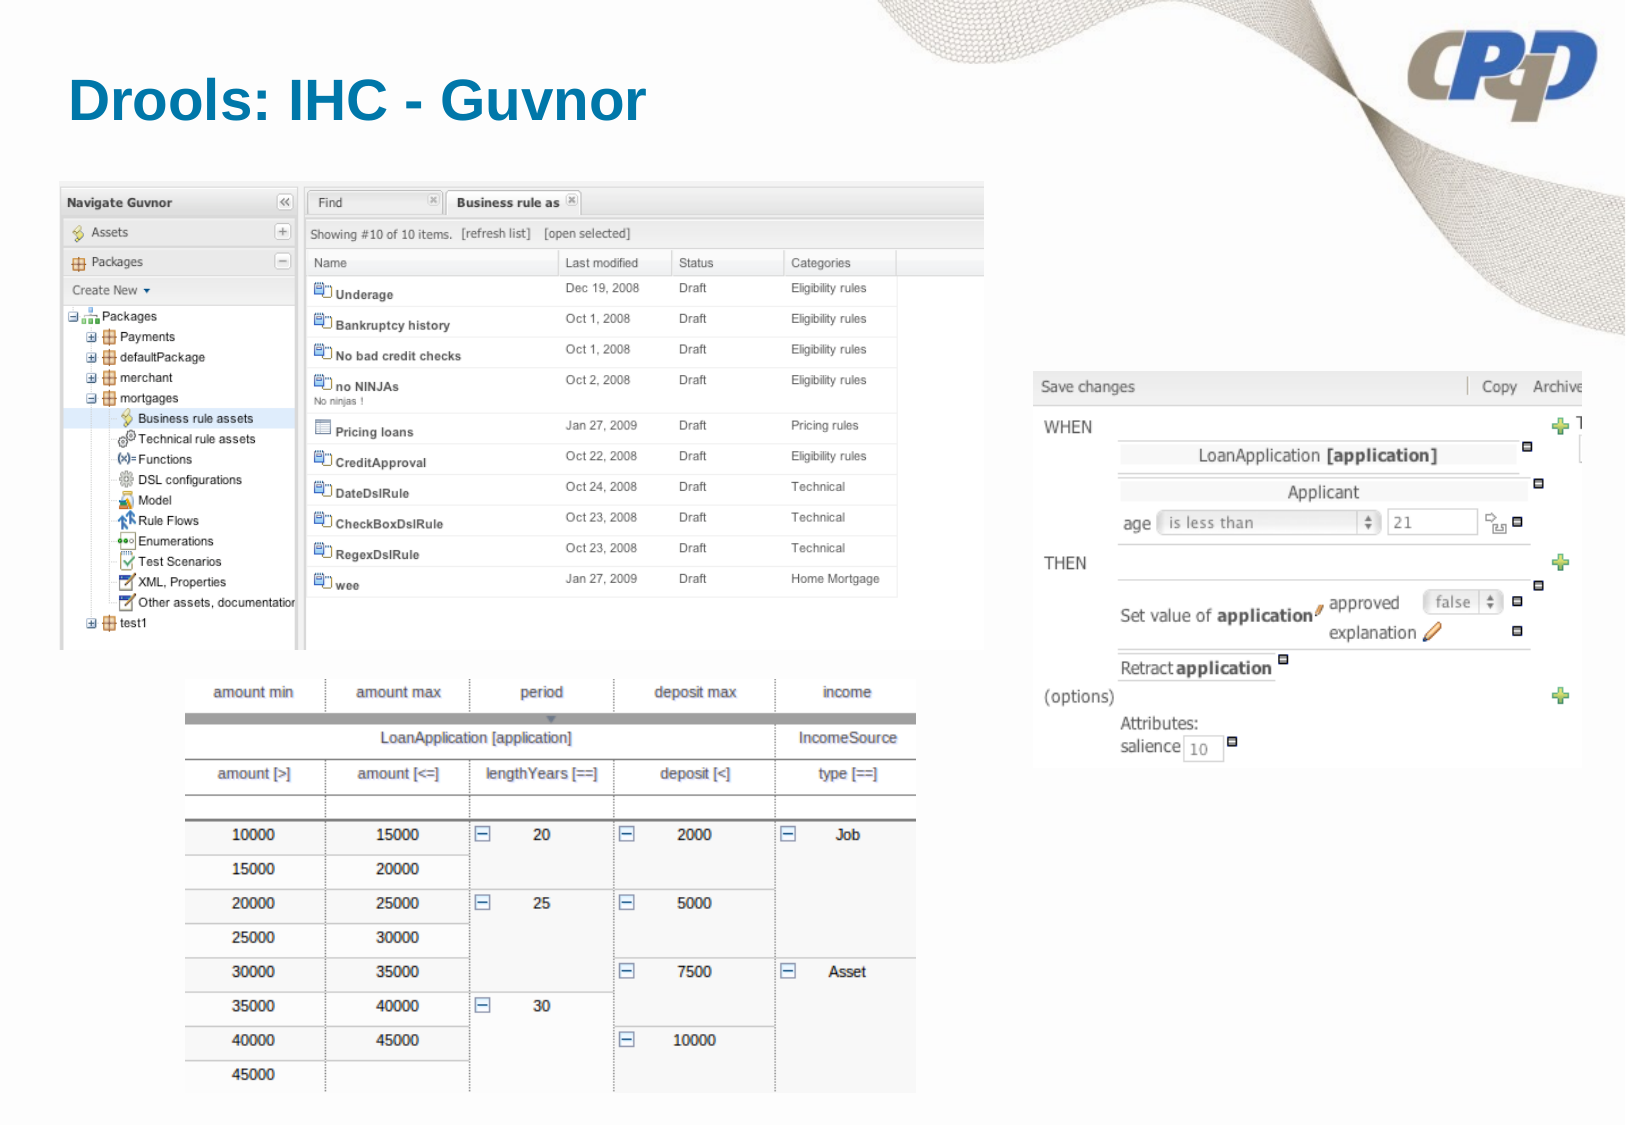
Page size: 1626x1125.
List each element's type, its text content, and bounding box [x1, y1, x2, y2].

title Drools: IHC - Guvnor [68, 57, 1288, 143]
picture [0, 0, 1626, 1125]
